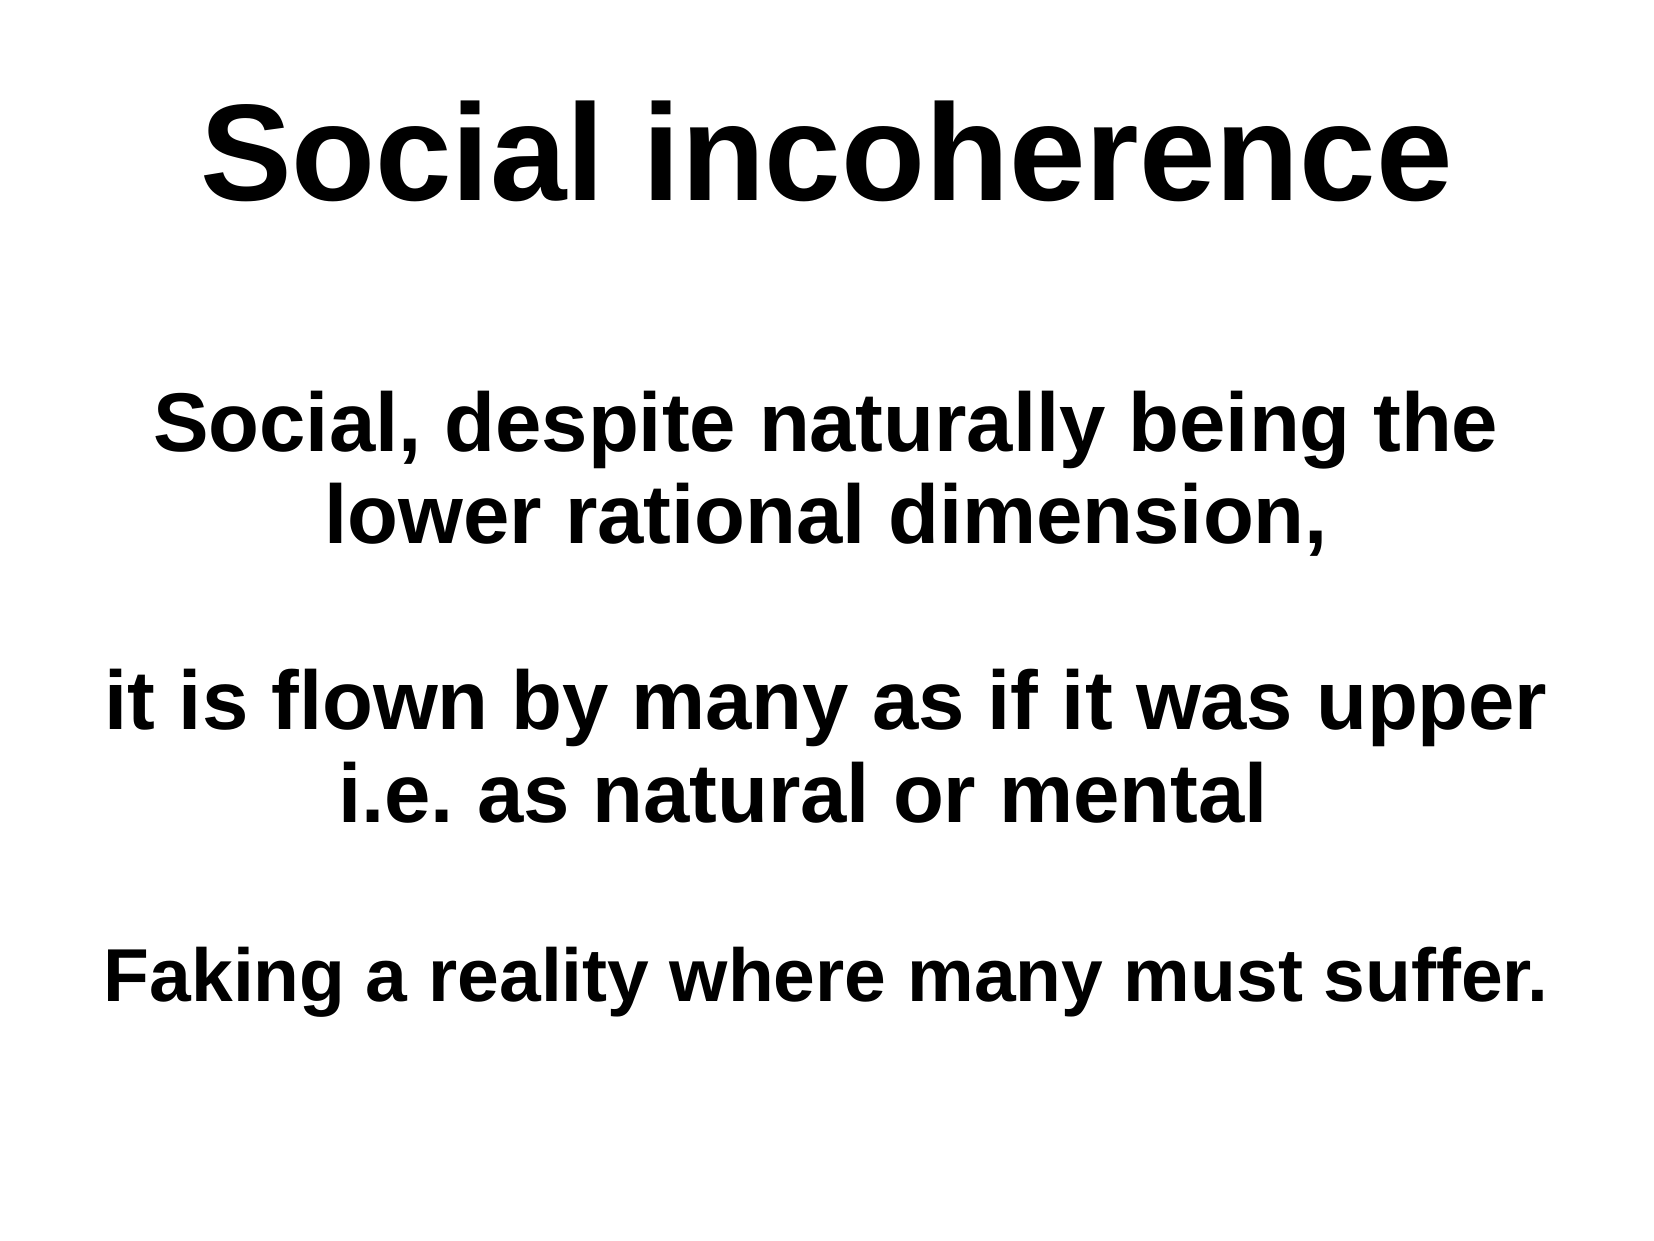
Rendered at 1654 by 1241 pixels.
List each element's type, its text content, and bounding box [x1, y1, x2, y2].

subtitle Social, despite naturally being the lower rational dimension, it is flown by many as if it was upper i.e. as natural or mental Faking a reality where many must suffer. [82, 0, 1571, 1241]
